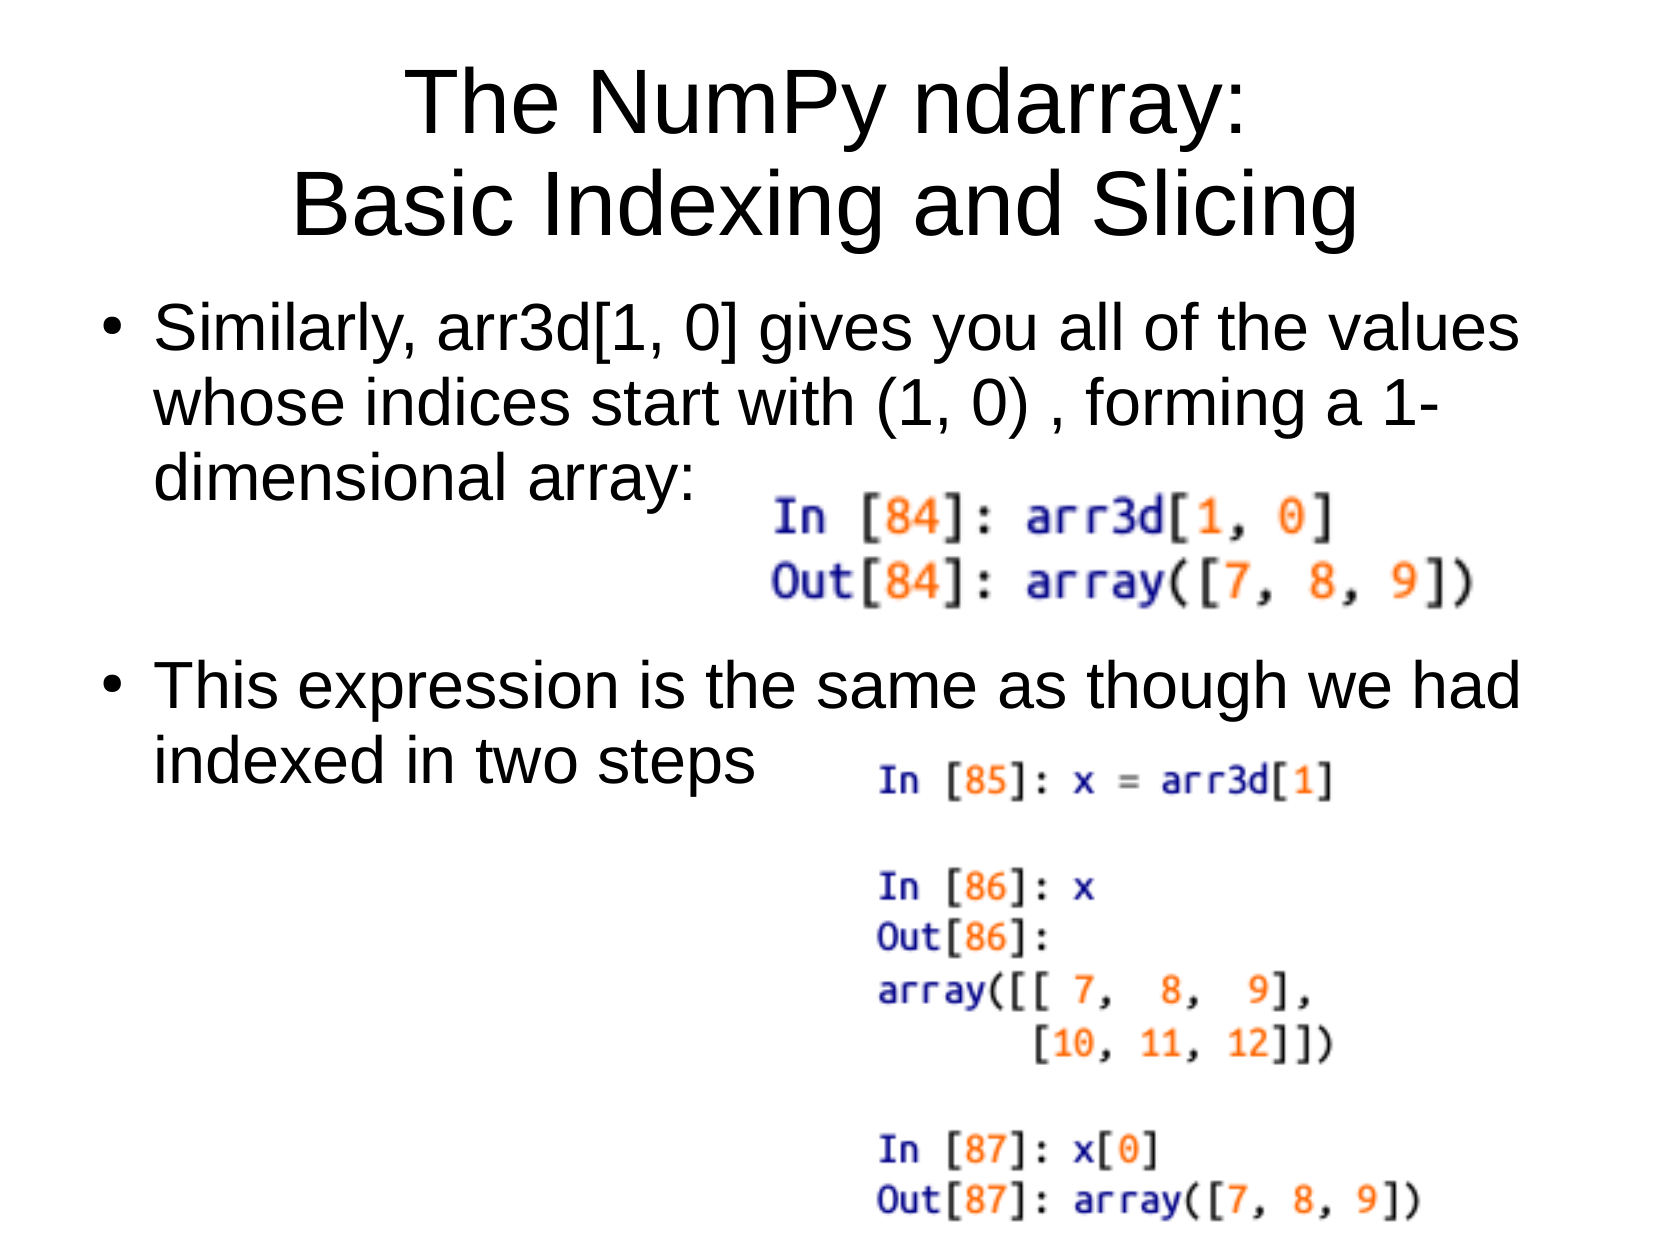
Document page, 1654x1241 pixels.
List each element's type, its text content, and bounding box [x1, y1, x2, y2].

picture [870, 749, 1455, 1227]
title The NumPy ndarray: Basic Indexing and Slicing [82, 49, 1571, 257]
picture [766, 473, 1501, 631]
list Similarly, arr3d[1, 0] gives you all of the values whose indices start with (1, 0) , forming a 1-dimensional array: This expression is the same as though we had indexed in two steps [82, 290, 1571, 1010]
